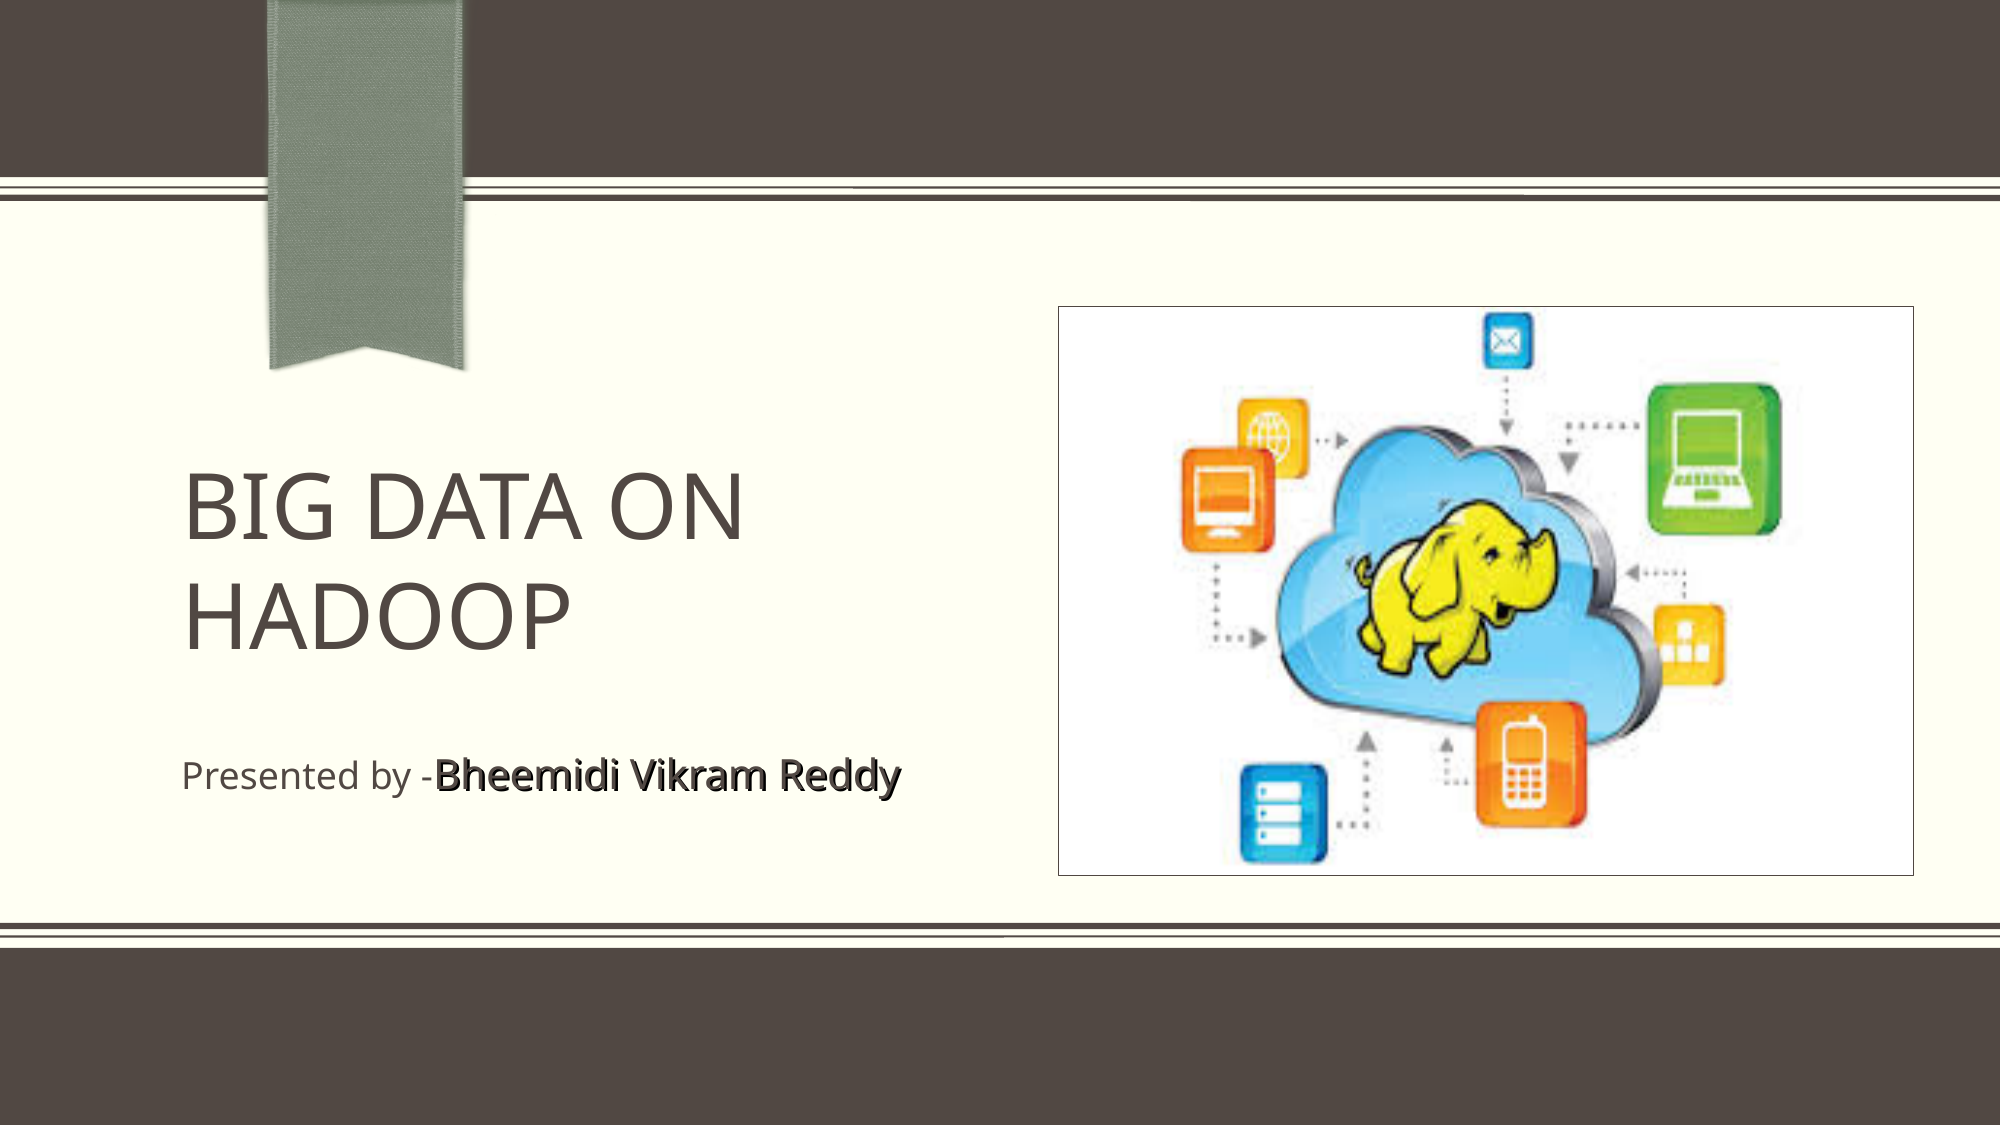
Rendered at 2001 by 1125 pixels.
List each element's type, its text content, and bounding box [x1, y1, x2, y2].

picture [1058, 307, 1914, 876]
title Big data on Hadoop [181, 376, 1058, 740]
picture [217, 0, 505, 376]
subtitle Presented by -Bheemidi Vikram Reddy [181, 740, 1122, 897]
